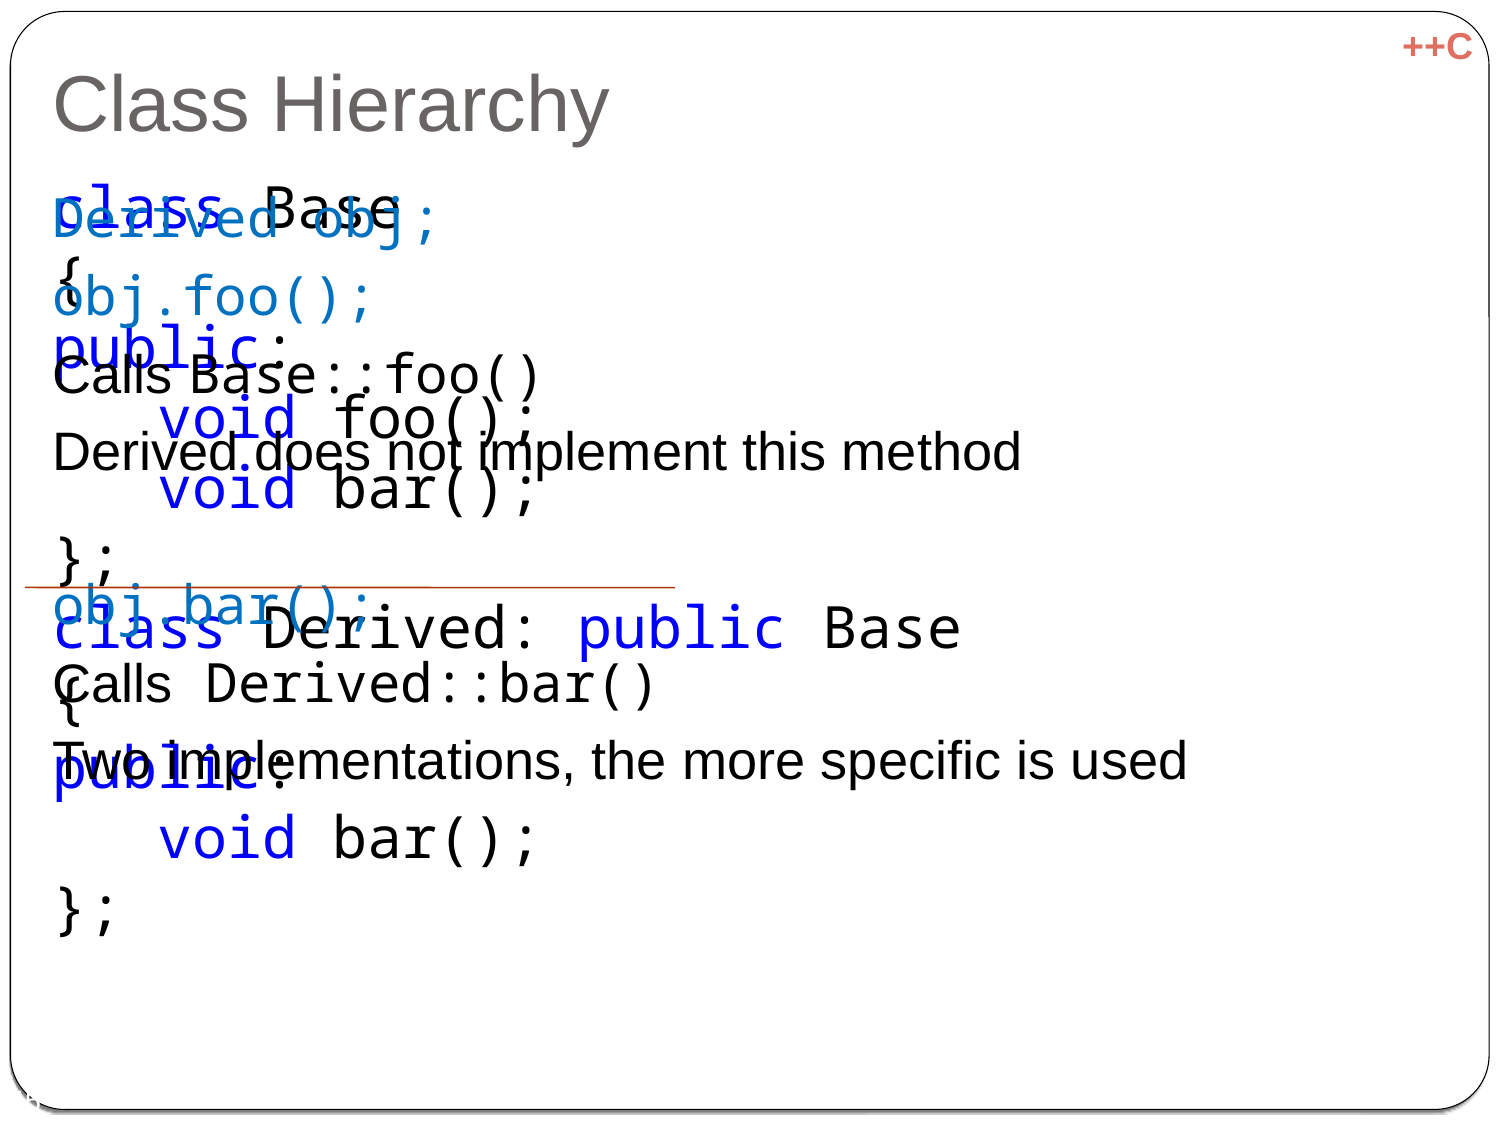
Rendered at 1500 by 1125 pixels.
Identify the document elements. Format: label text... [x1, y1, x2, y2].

slide_number <number> [0, 1074, 50, 1125]
title Class Hierarchy [37, 45, 1463, 162]
list Derived obj; obj.foo(); Calls Base::foo() Derived does not implement this method obj.bar(); Calls Derived::bar() Two implementations, the more specific is used [37, 162, 1463, 1088]
